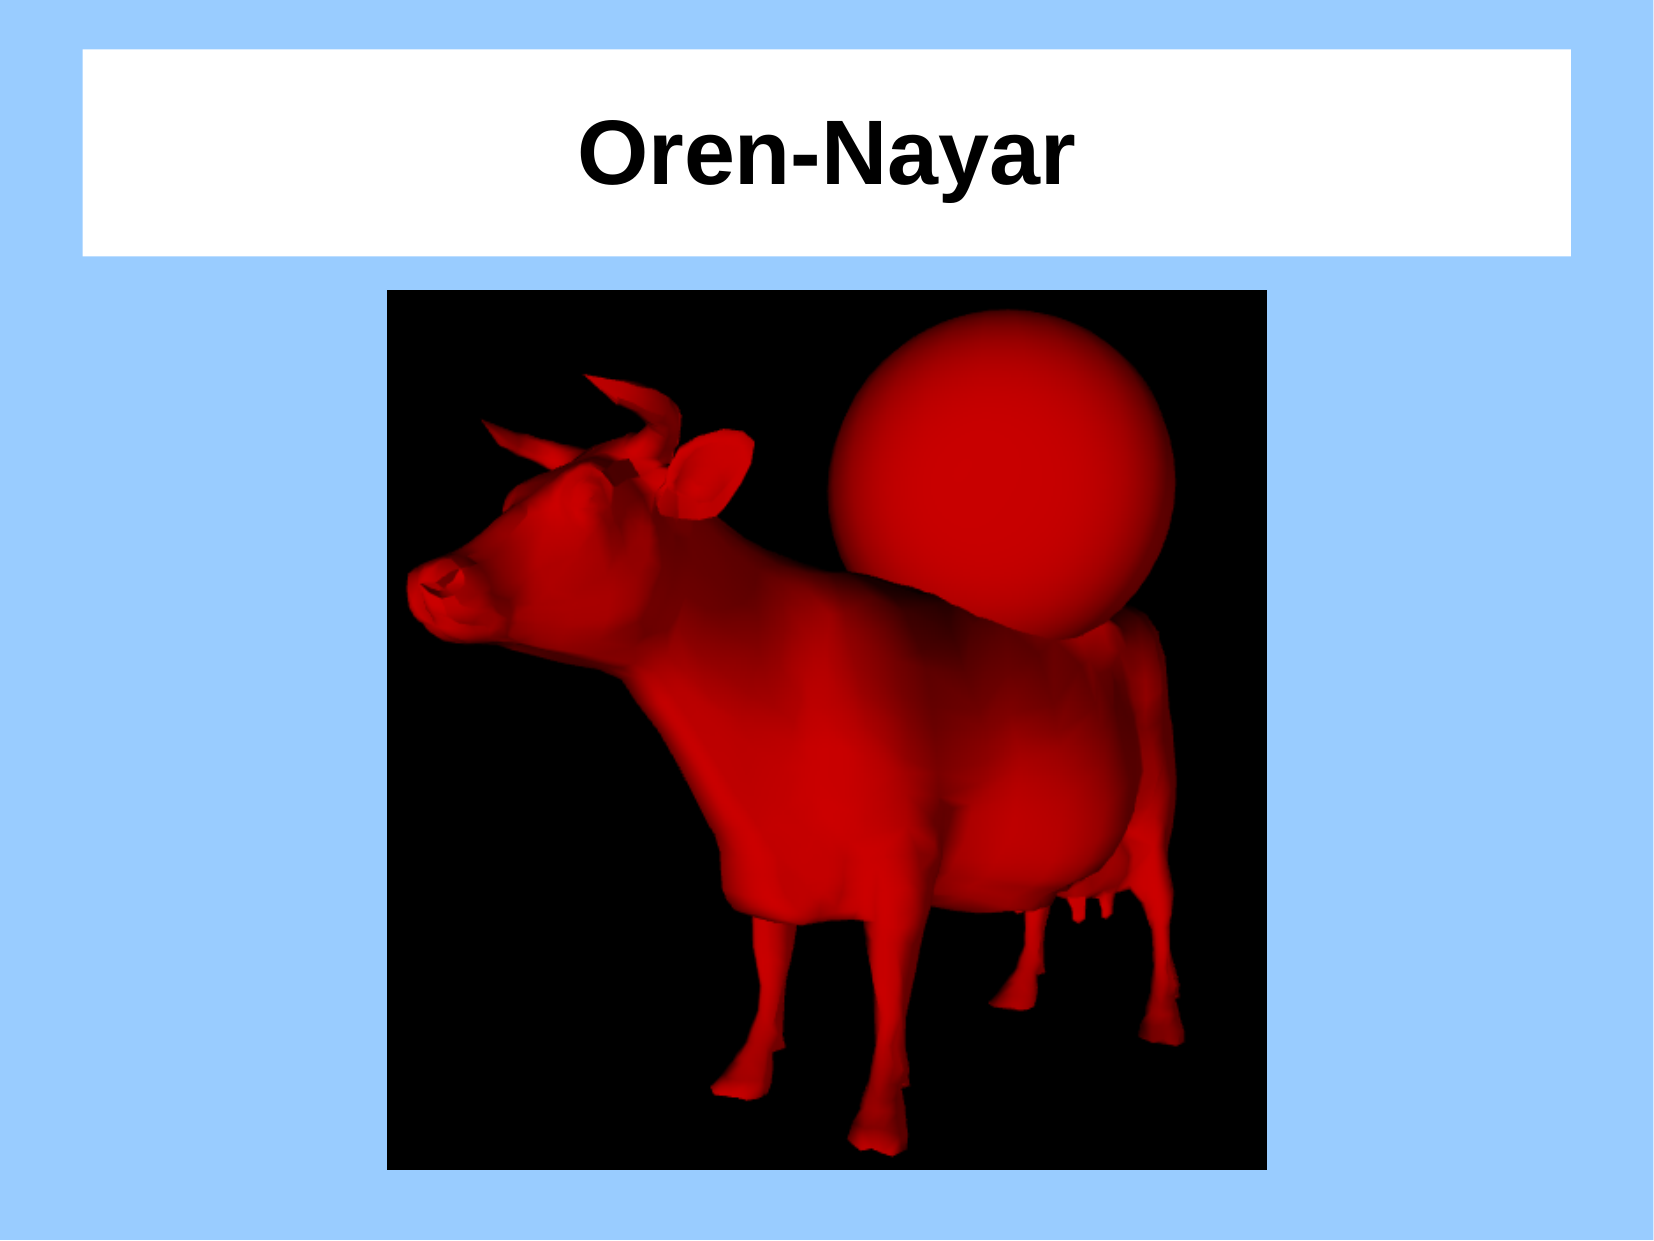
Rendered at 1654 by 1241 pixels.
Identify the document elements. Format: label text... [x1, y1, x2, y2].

title Oren-Nayar [82, 49, 1571, 257]
picture [387, 290, 1267, 1170]
